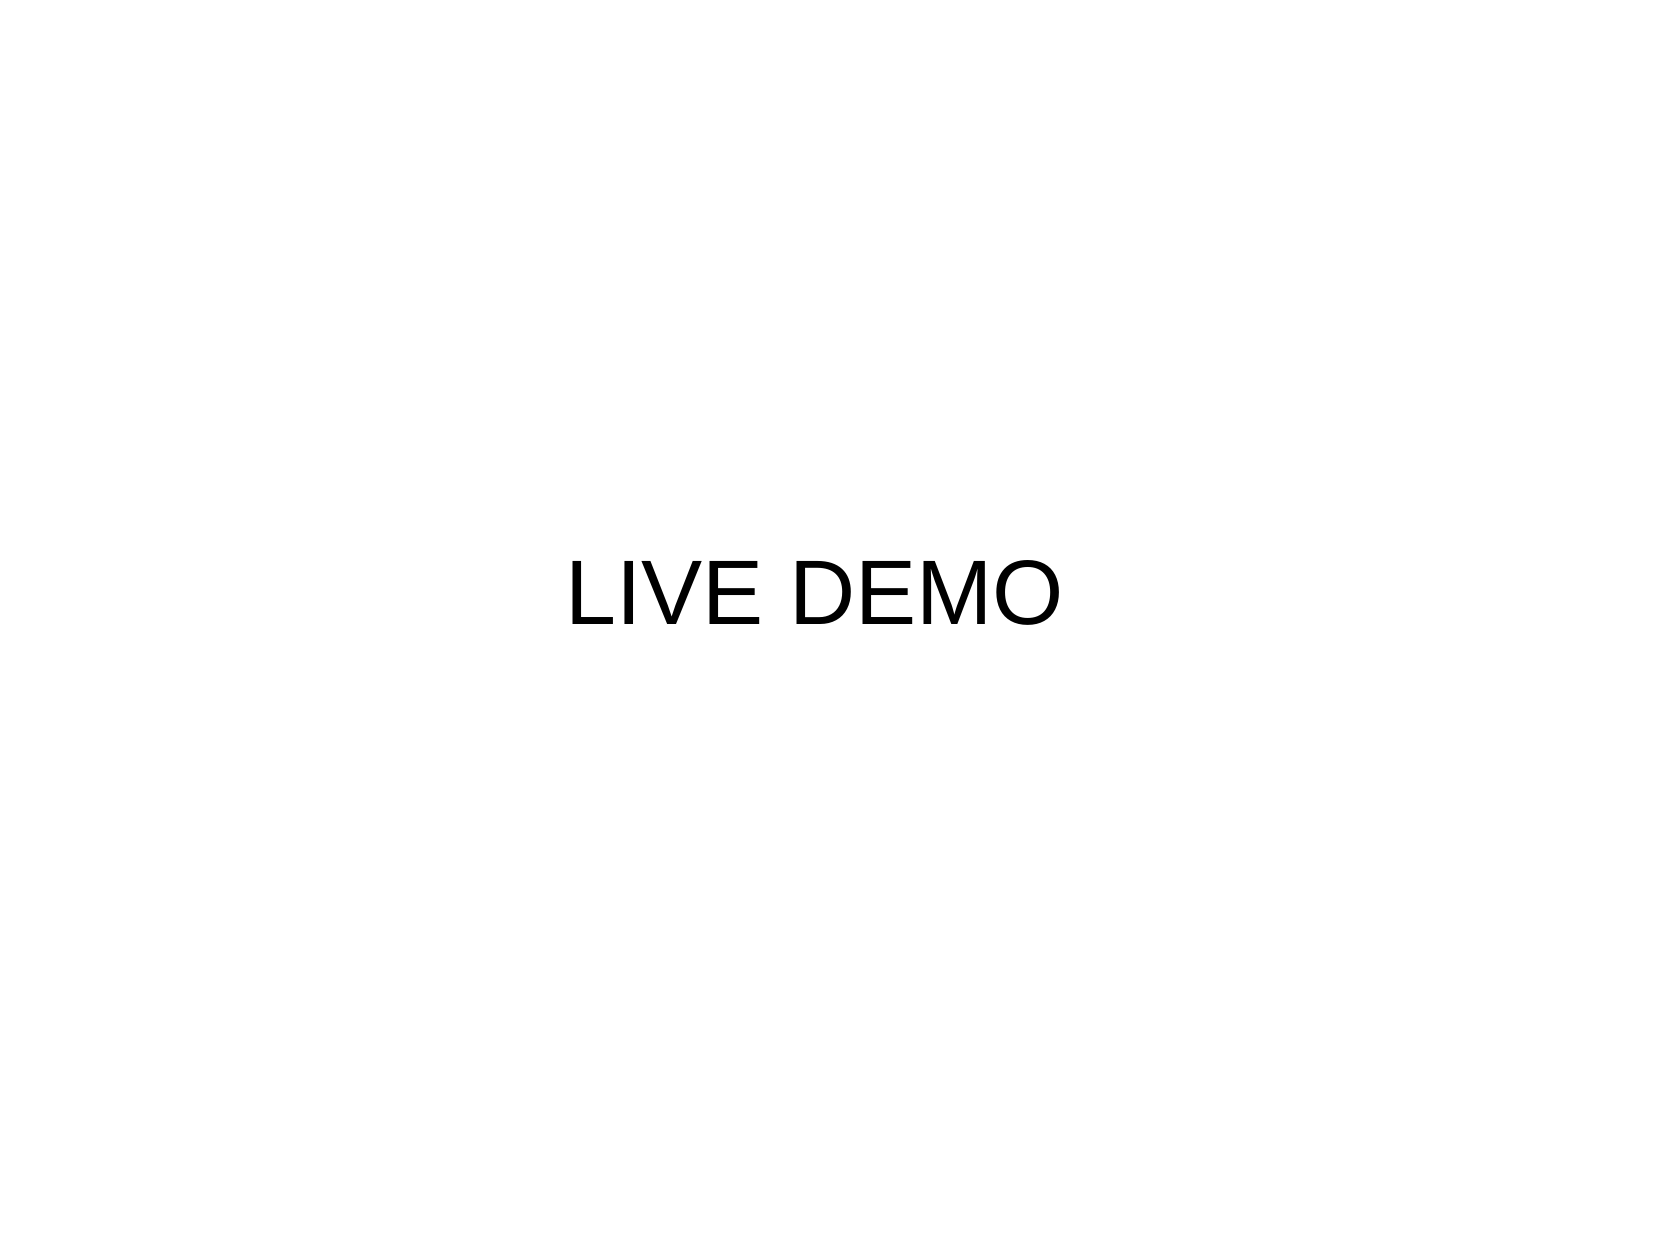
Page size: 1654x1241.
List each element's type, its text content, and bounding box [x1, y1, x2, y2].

title LIVE DEMO [70, 489, 1560, 697]
